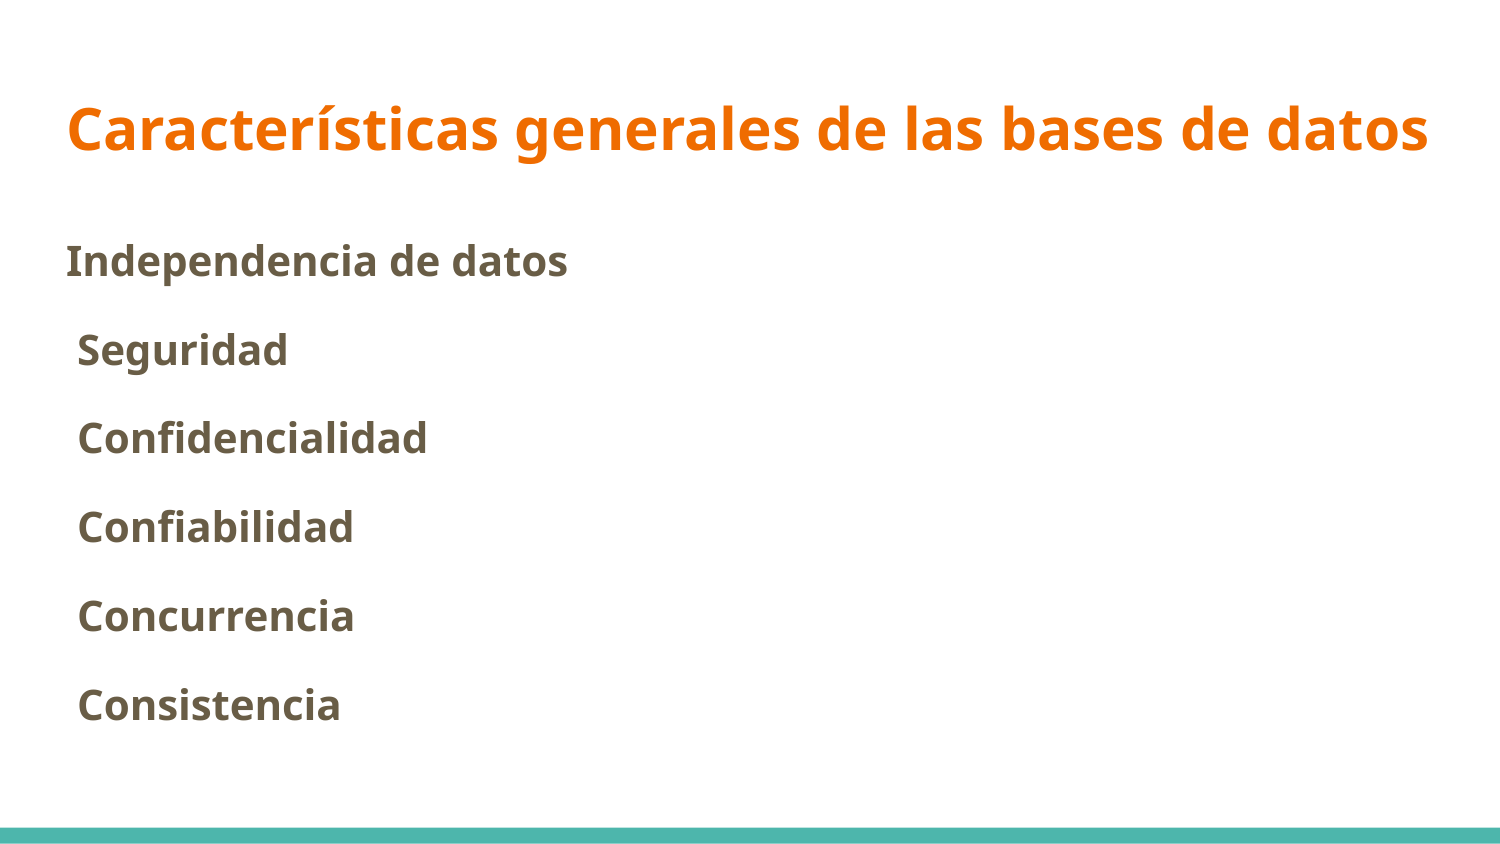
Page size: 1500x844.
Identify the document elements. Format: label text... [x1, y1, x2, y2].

list Independencia de datos Seguridad Confidencialidad Confiabilidad Concurrencia Consistencia [51, 207, 1449, 750]
title Características generales de las bases de datos [51, 72, 1449, 189]
